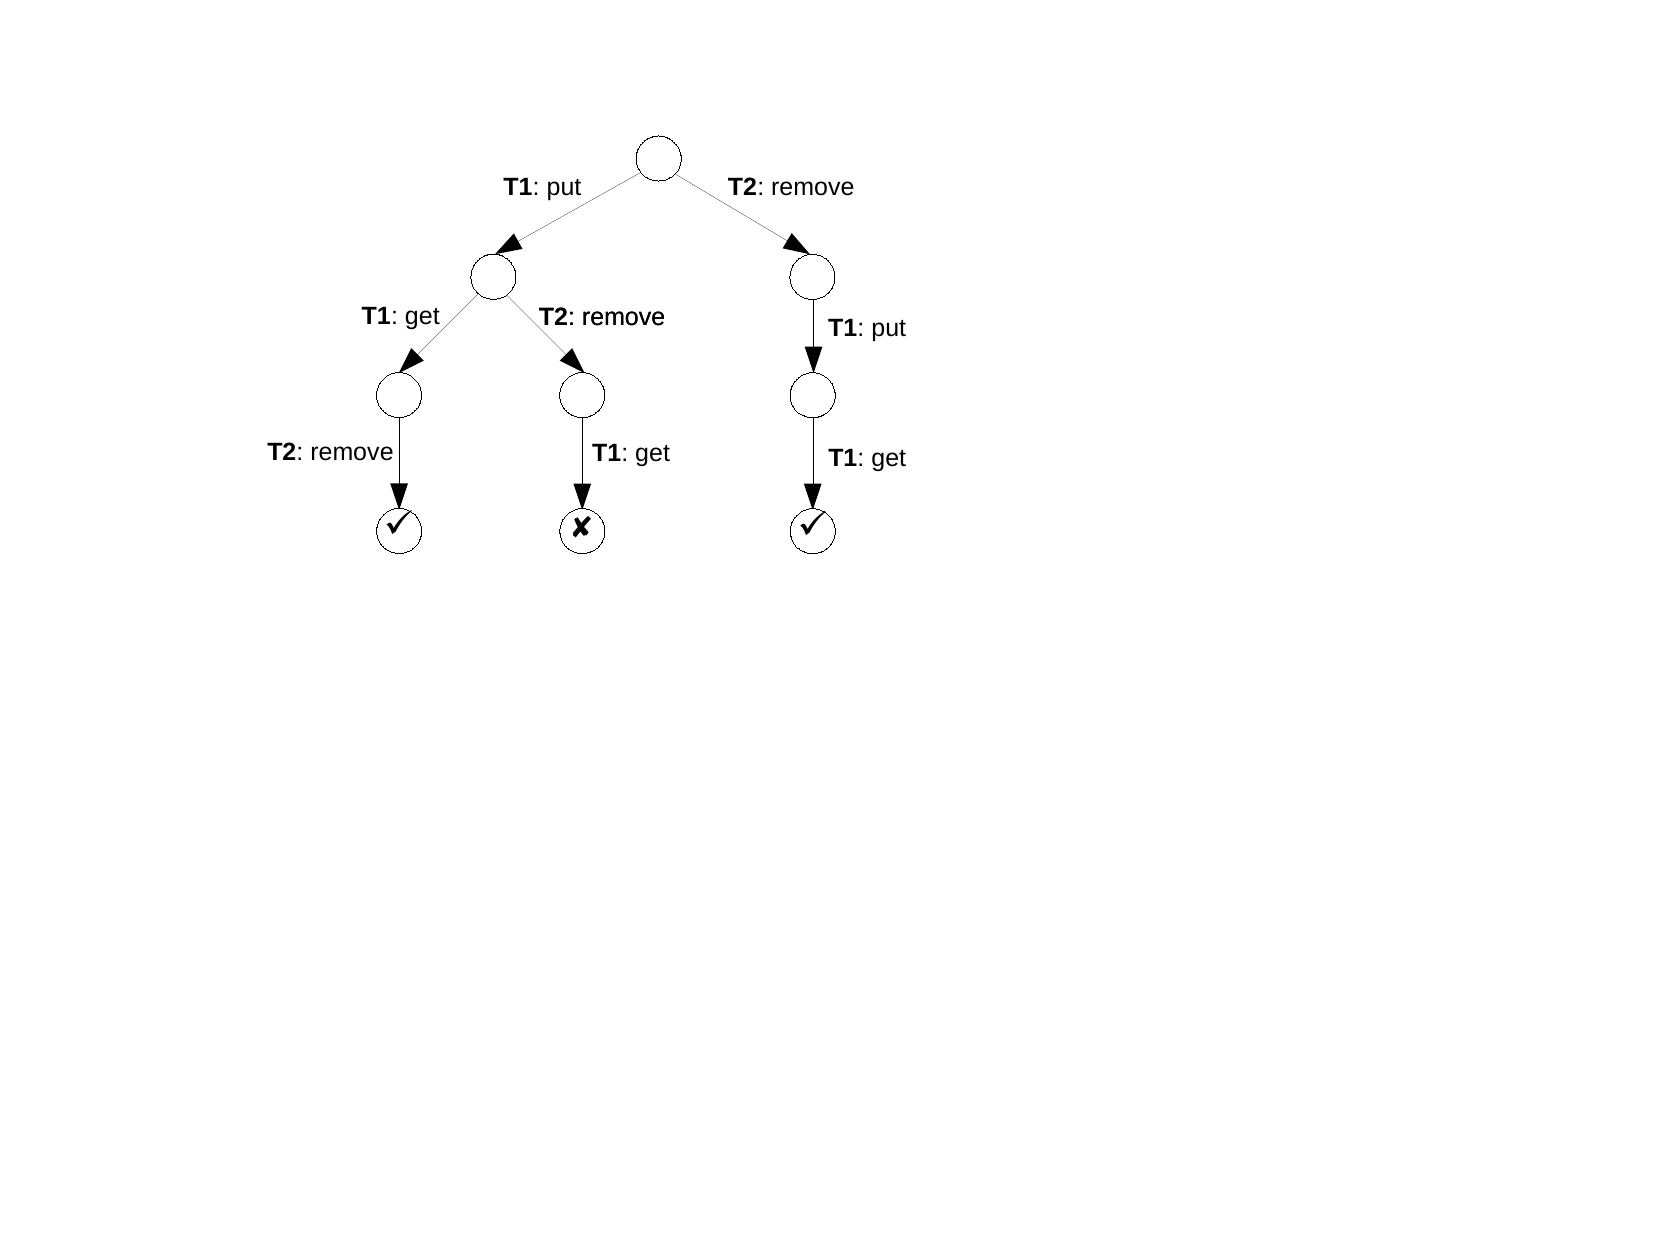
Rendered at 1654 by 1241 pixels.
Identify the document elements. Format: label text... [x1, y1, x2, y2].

text_box T1: get [577, 430, 685, 474]
text_box T2: remove [524, 295, 681, 338]
text_box [559, 372, 605, 418]
text_box  [376, 508, 422, 554]
text_box T1: put [813, 306, 922, 350]
text_box [470, 254, 516, 300]
text_box T2: remove [713, 165, 870, 208]
text_box  [790, 508, 836, 554]
text_box T1: put [488, 165, 597, 208]
text_box [376, 372, 422, 418]
text_box T1: get [346, 294, 455, 338]
text_box [790, 372, 836, 418]
text_box [789, 254, 835, 300]
text_box T2: remove [252, 430, 409, 474]
text_box T1: get [813, 436, 922, 480]
text_box [636, 135, 682, 182]
text_box  [559, 508, 605, 554]
